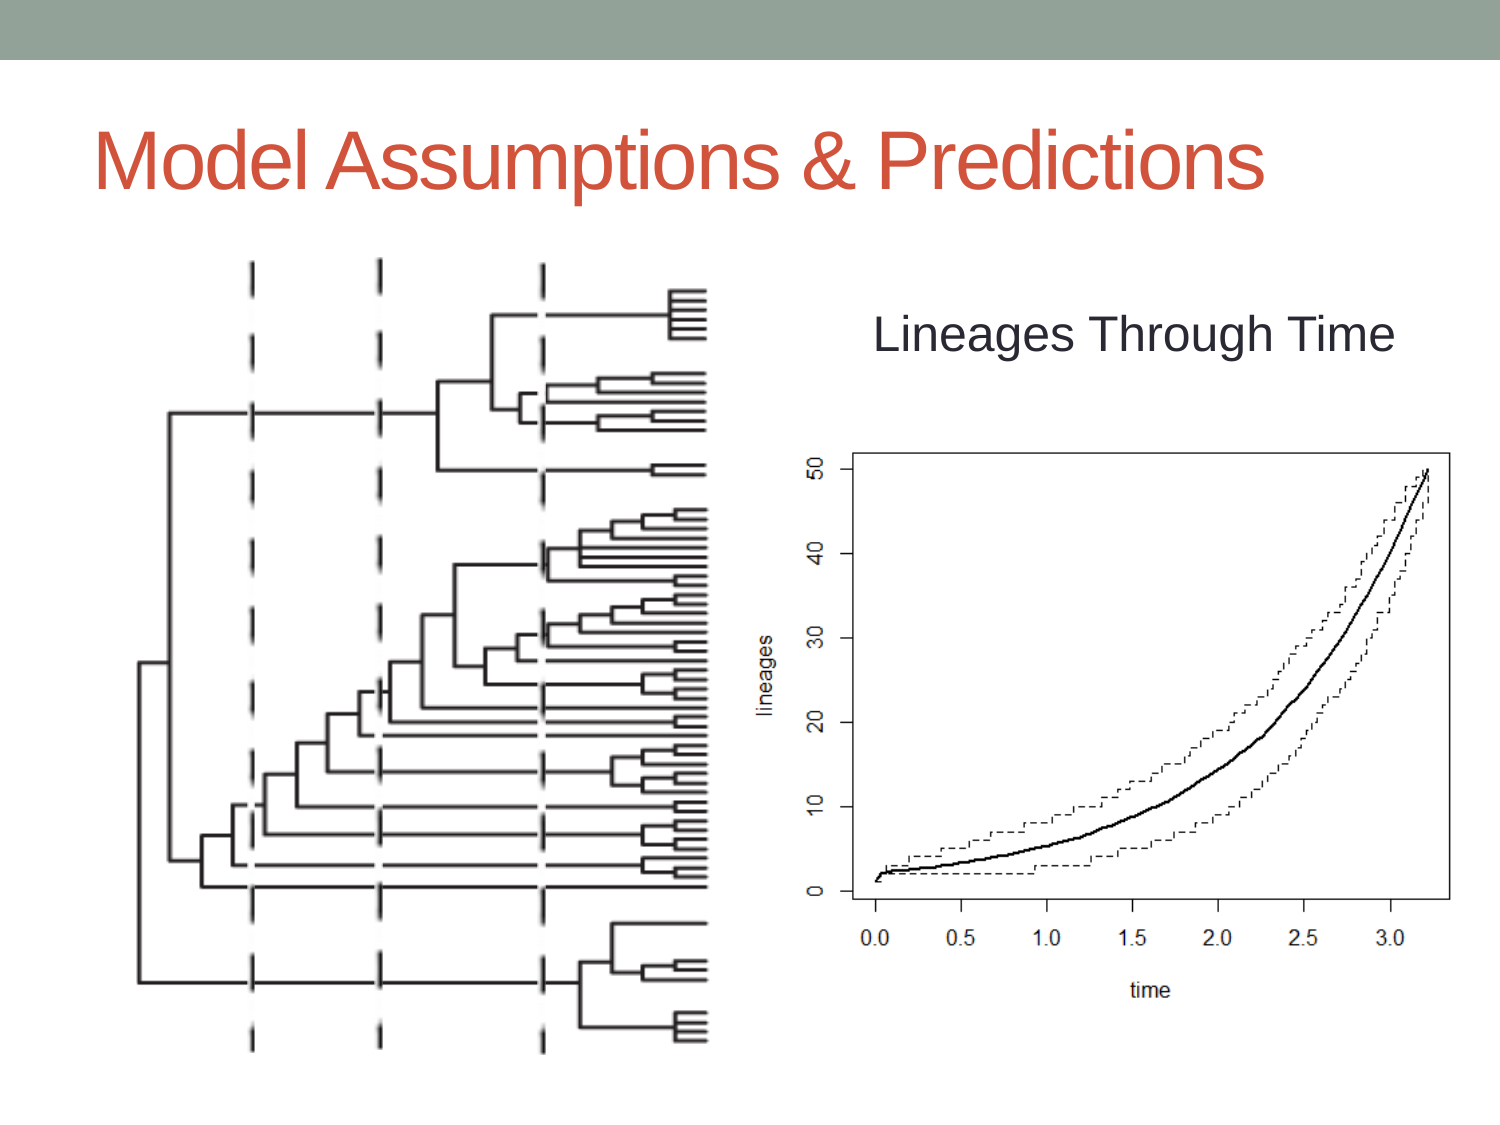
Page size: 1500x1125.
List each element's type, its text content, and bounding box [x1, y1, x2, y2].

title Model Assumptions & Predictions [77, 75, 1428, 238]
picture [136, 258, 1500, 1079]
text_box Lineages Through Time [857, 293, 1412, 369]
